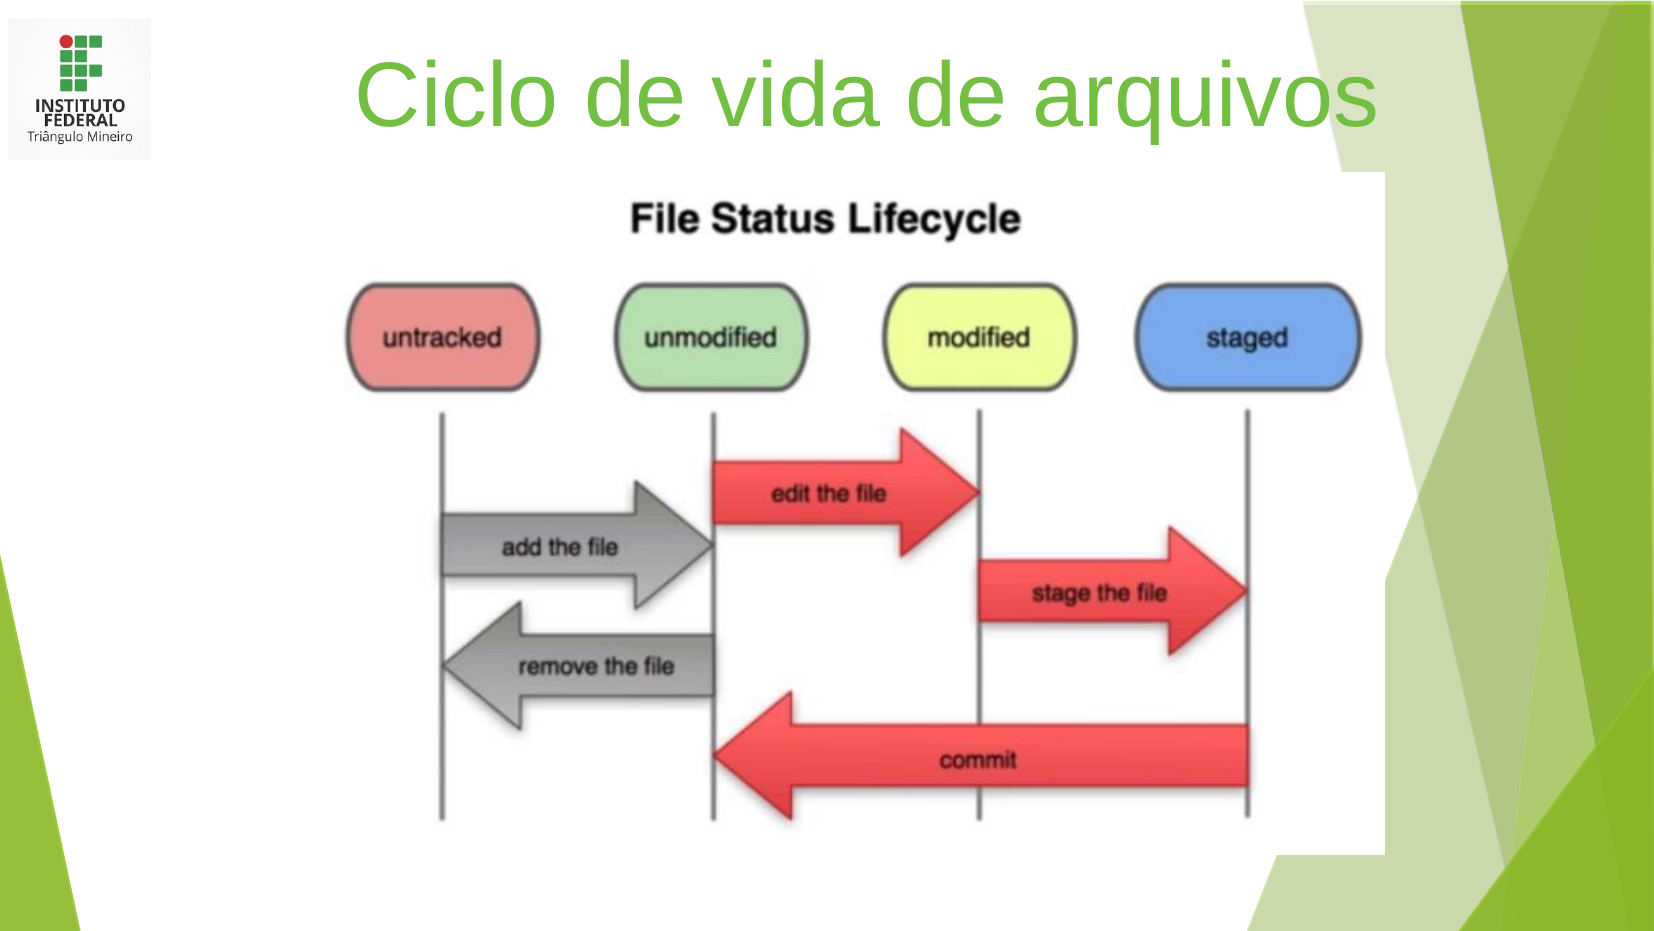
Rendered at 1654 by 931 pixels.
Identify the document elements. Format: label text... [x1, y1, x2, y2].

title Ciclo de vida de arquivos [165, 31, 1571, 160]
picture [269, 172, 1385, 856]
picture [8, 18, 151, 160]
